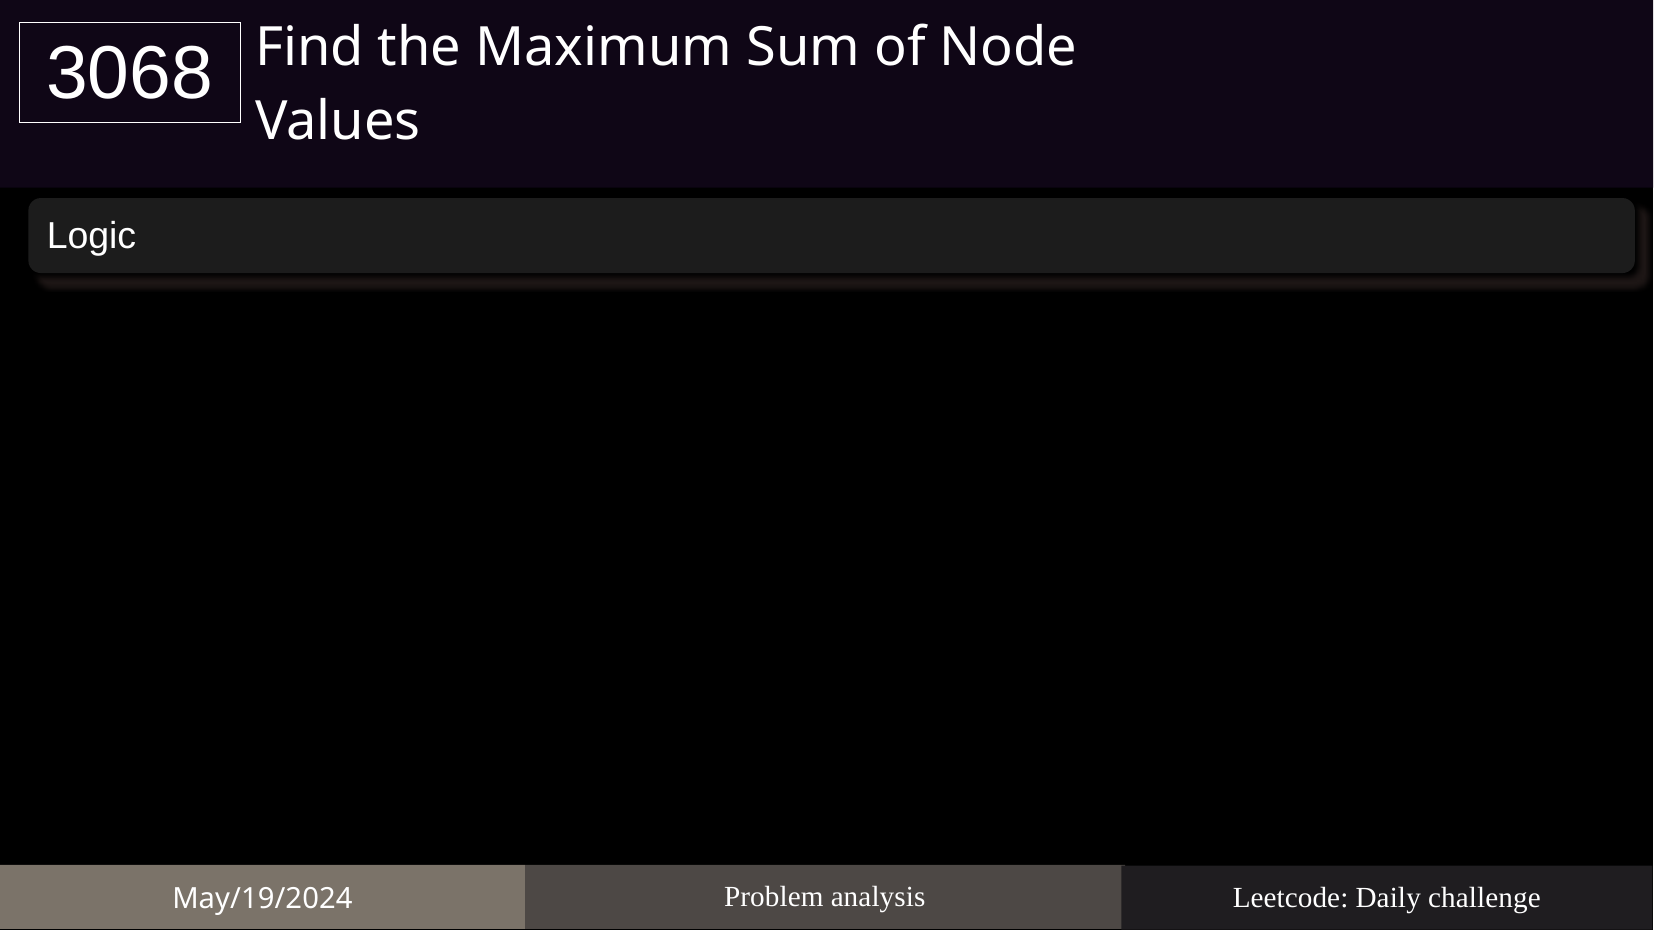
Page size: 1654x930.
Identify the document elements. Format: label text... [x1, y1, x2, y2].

text_box Logic [28, 198, 1635, 274]
